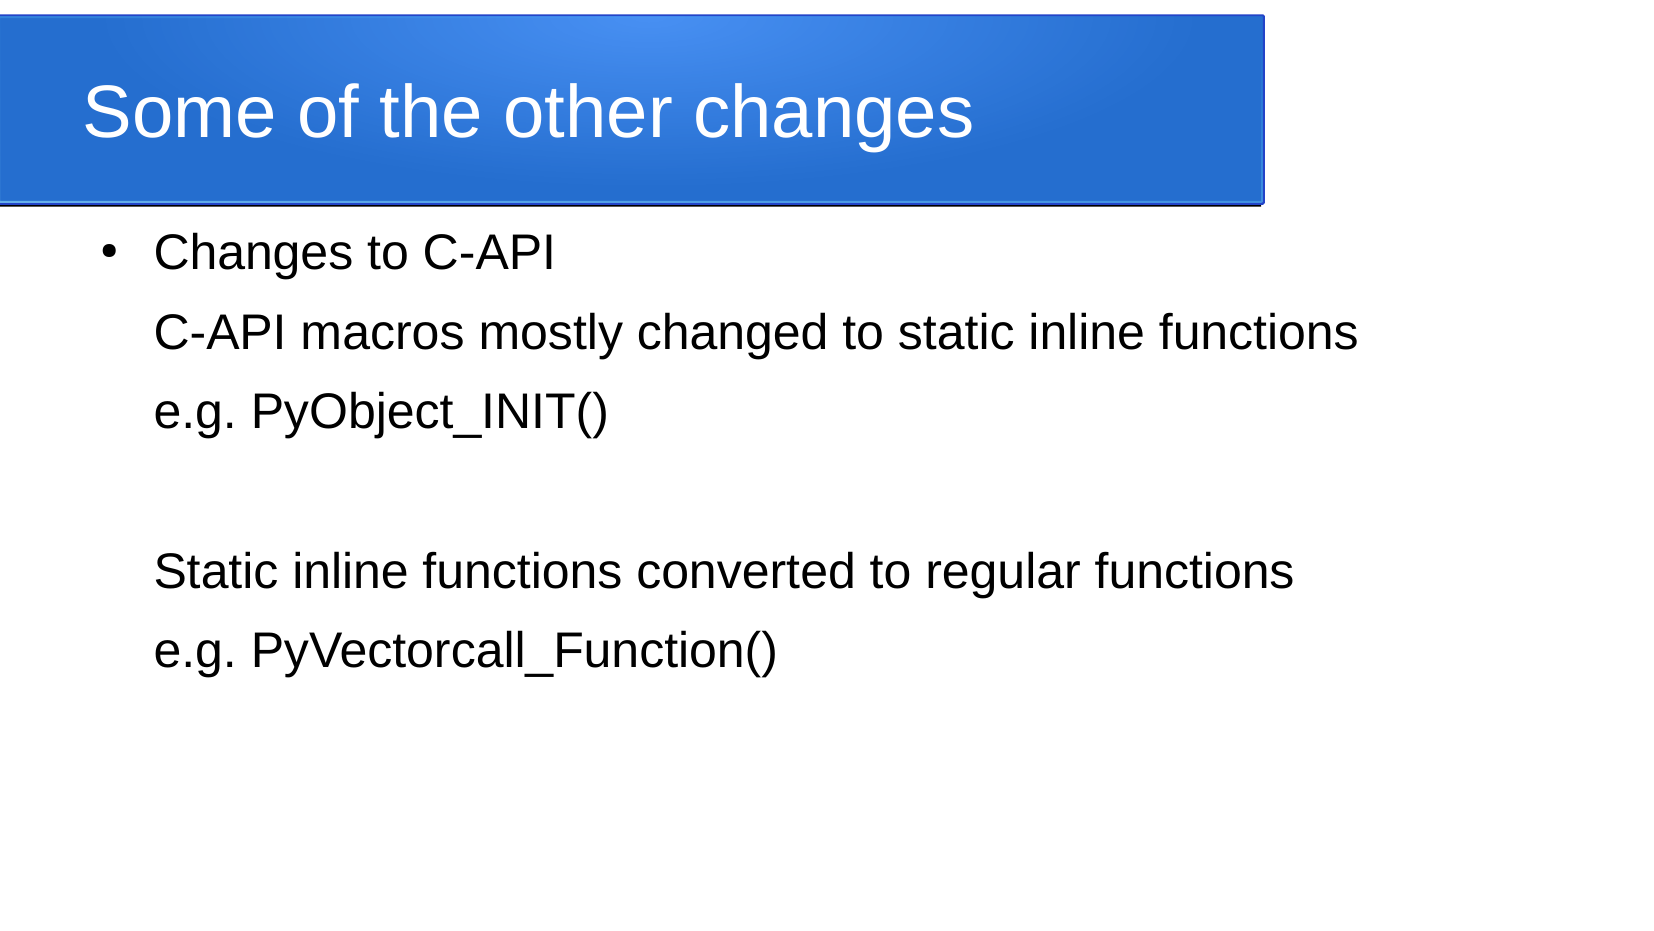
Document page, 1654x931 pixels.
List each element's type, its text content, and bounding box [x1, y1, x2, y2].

title Some of the other changes [82, 35, 1235, 189]
list Changes to C-API C-API macros mostly changed to static inline functions e.g. PyObject_INIT() Static inline functions converted to regular functions e.g. PyVectorcall_Function() [82, 224, 1571, 856]
